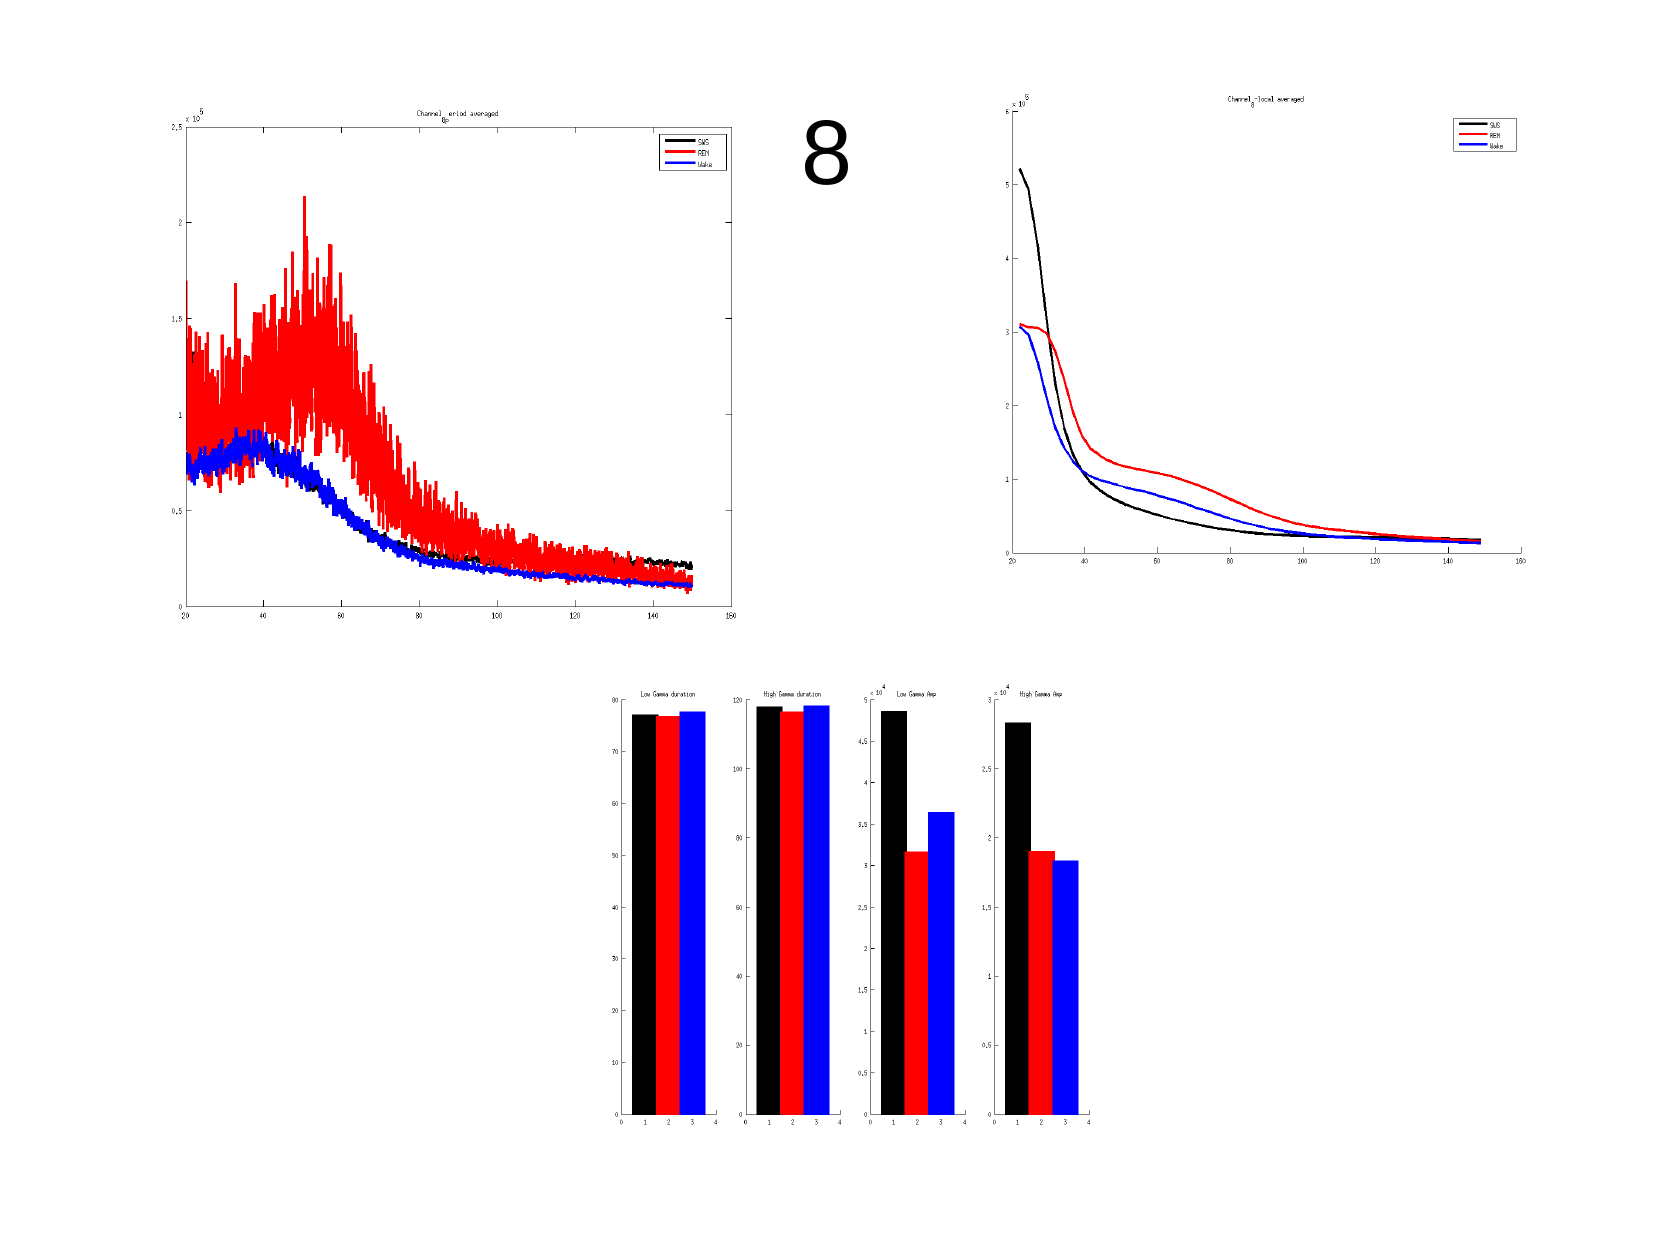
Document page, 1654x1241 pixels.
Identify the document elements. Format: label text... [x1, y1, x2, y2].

title 8 [82, 49, 1571, 257]
picture [927, 70, 1583, 612]
picture [94, 257, 1146, 1170]
